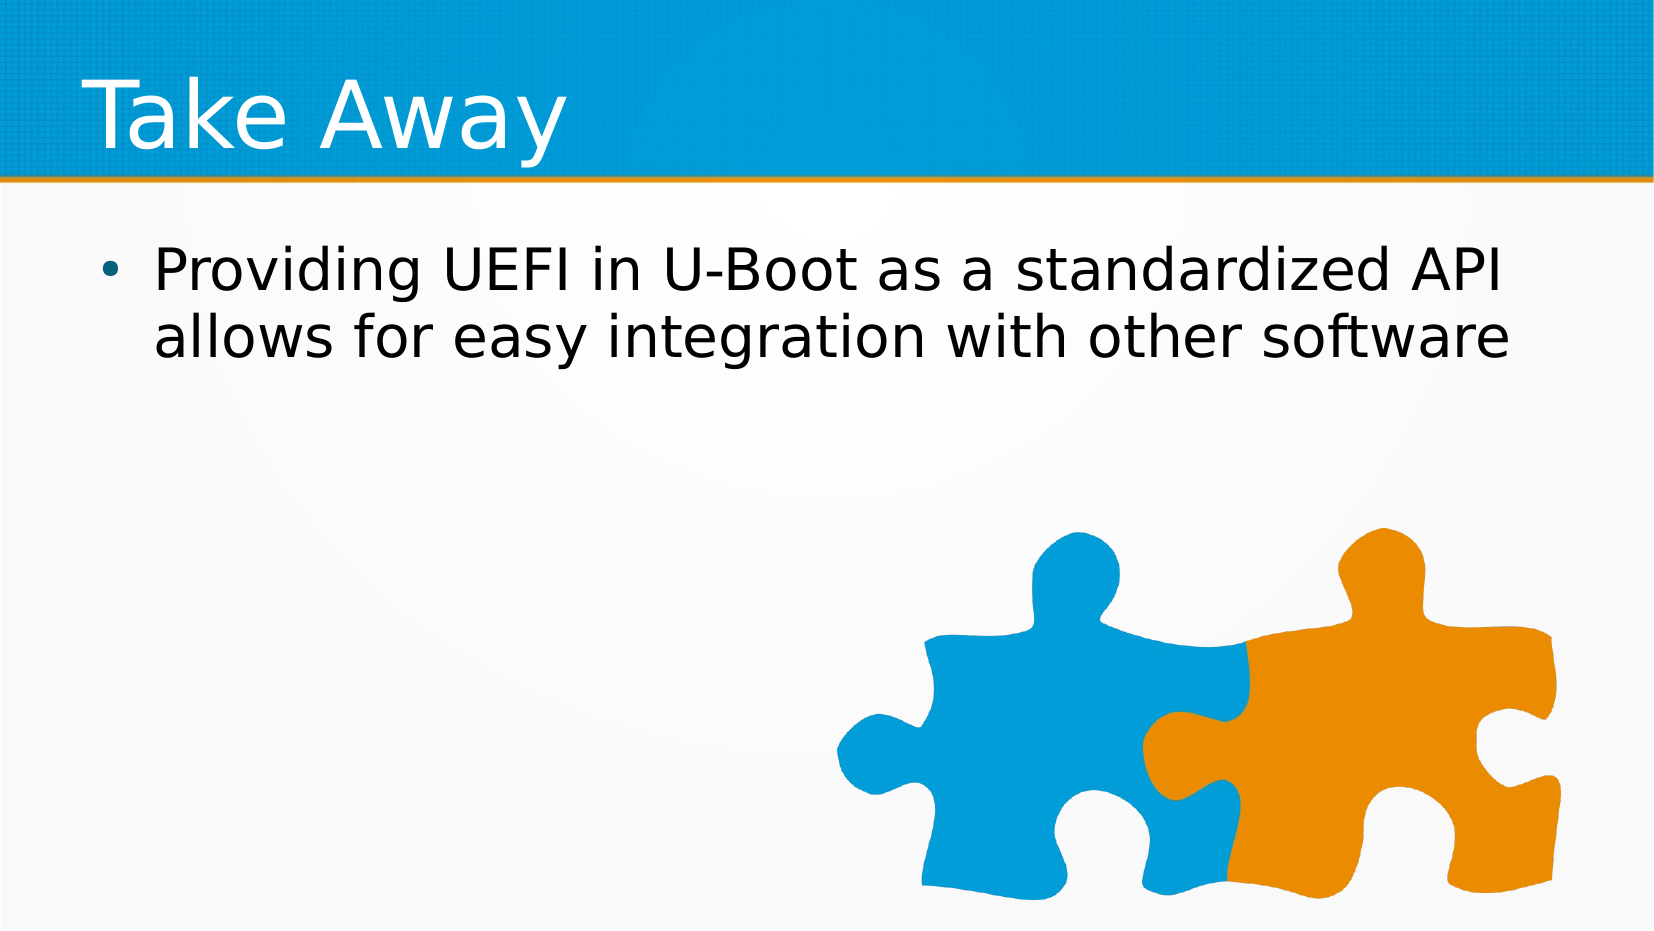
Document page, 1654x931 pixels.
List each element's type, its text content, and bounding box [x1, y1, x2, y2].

picture [0, 175, 1654, 931]
list Providing UEFI in U-Boot as a standardized API allows for easy integration with other software [82, 236, 1563, 901]
title Take Away [82, 14, 1571, 171]
